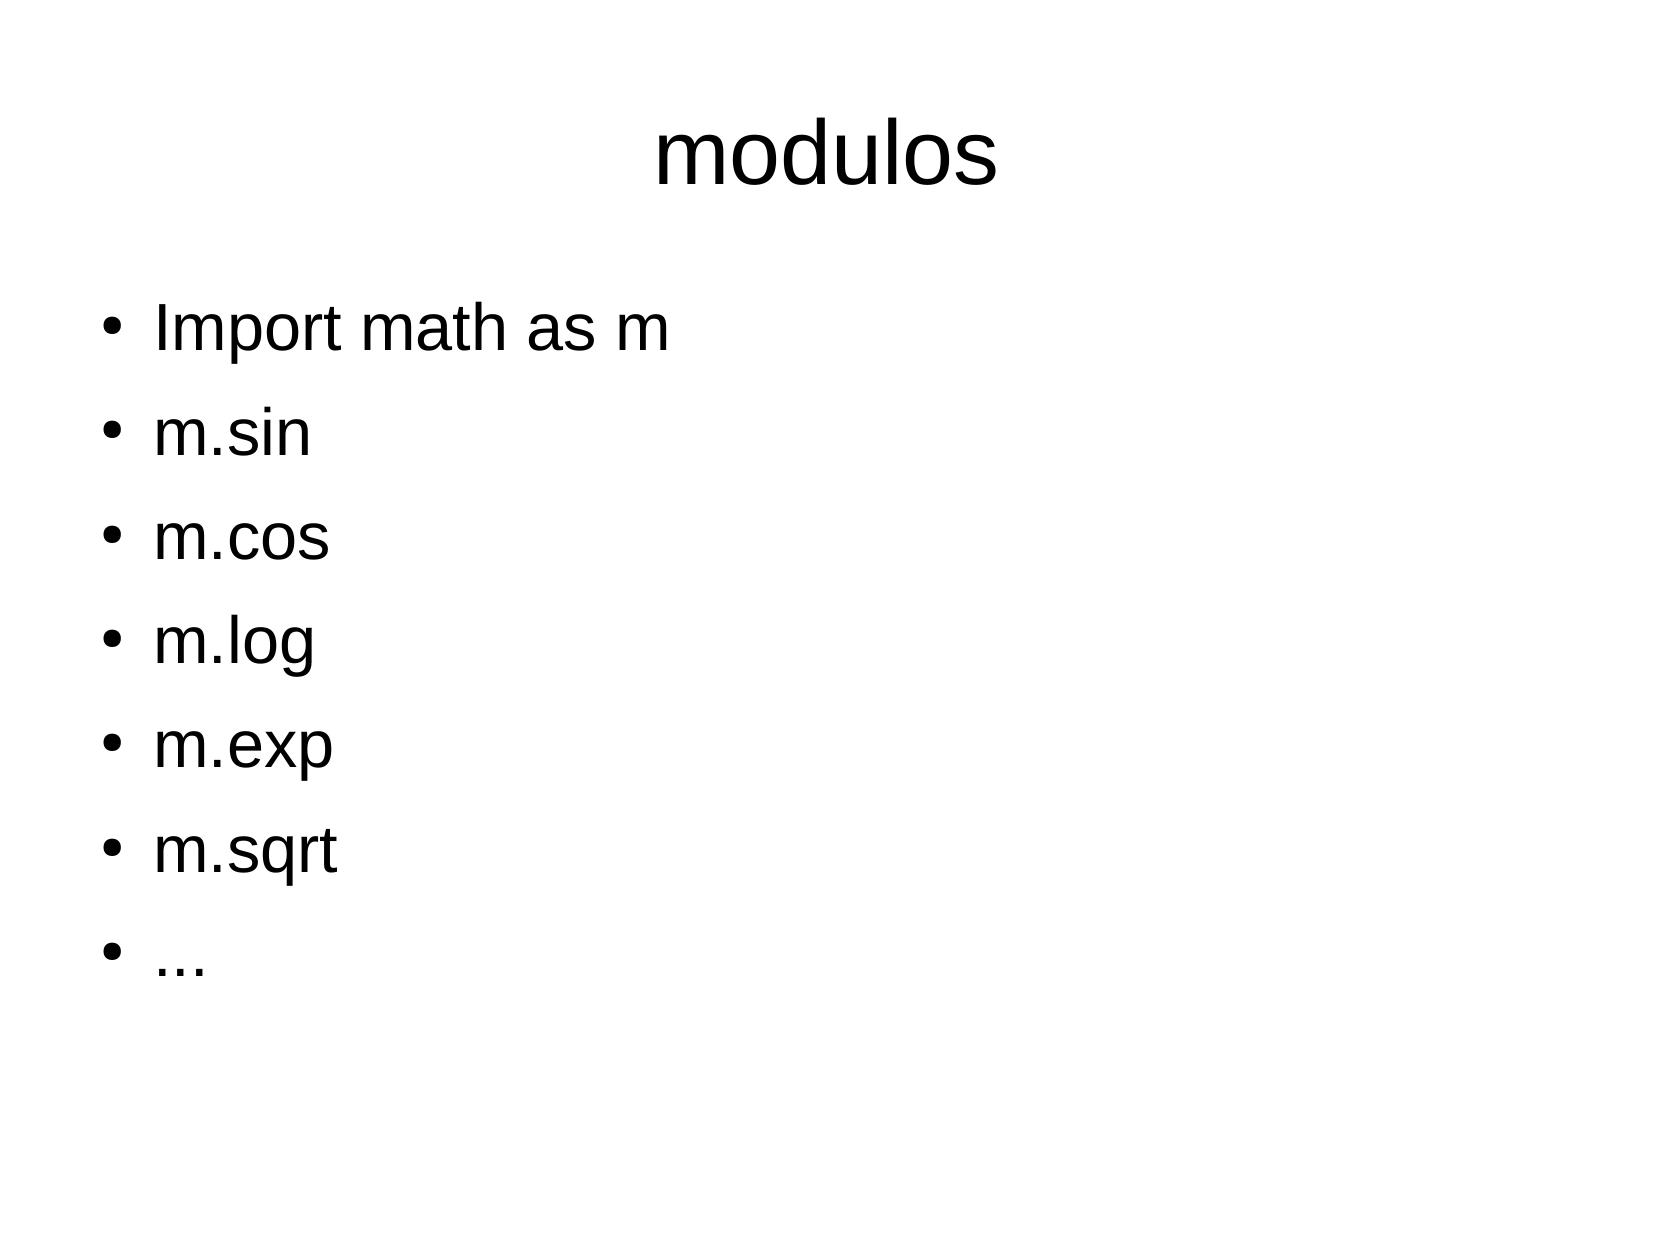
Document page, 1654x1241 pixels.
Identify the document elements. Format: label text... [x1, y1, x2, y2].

title modulos [82, 49, 1571, 257]
list Import math as m m.sin m.cos m.log m.exp m.sqrt ... [82, 290, 1571, 1010]
